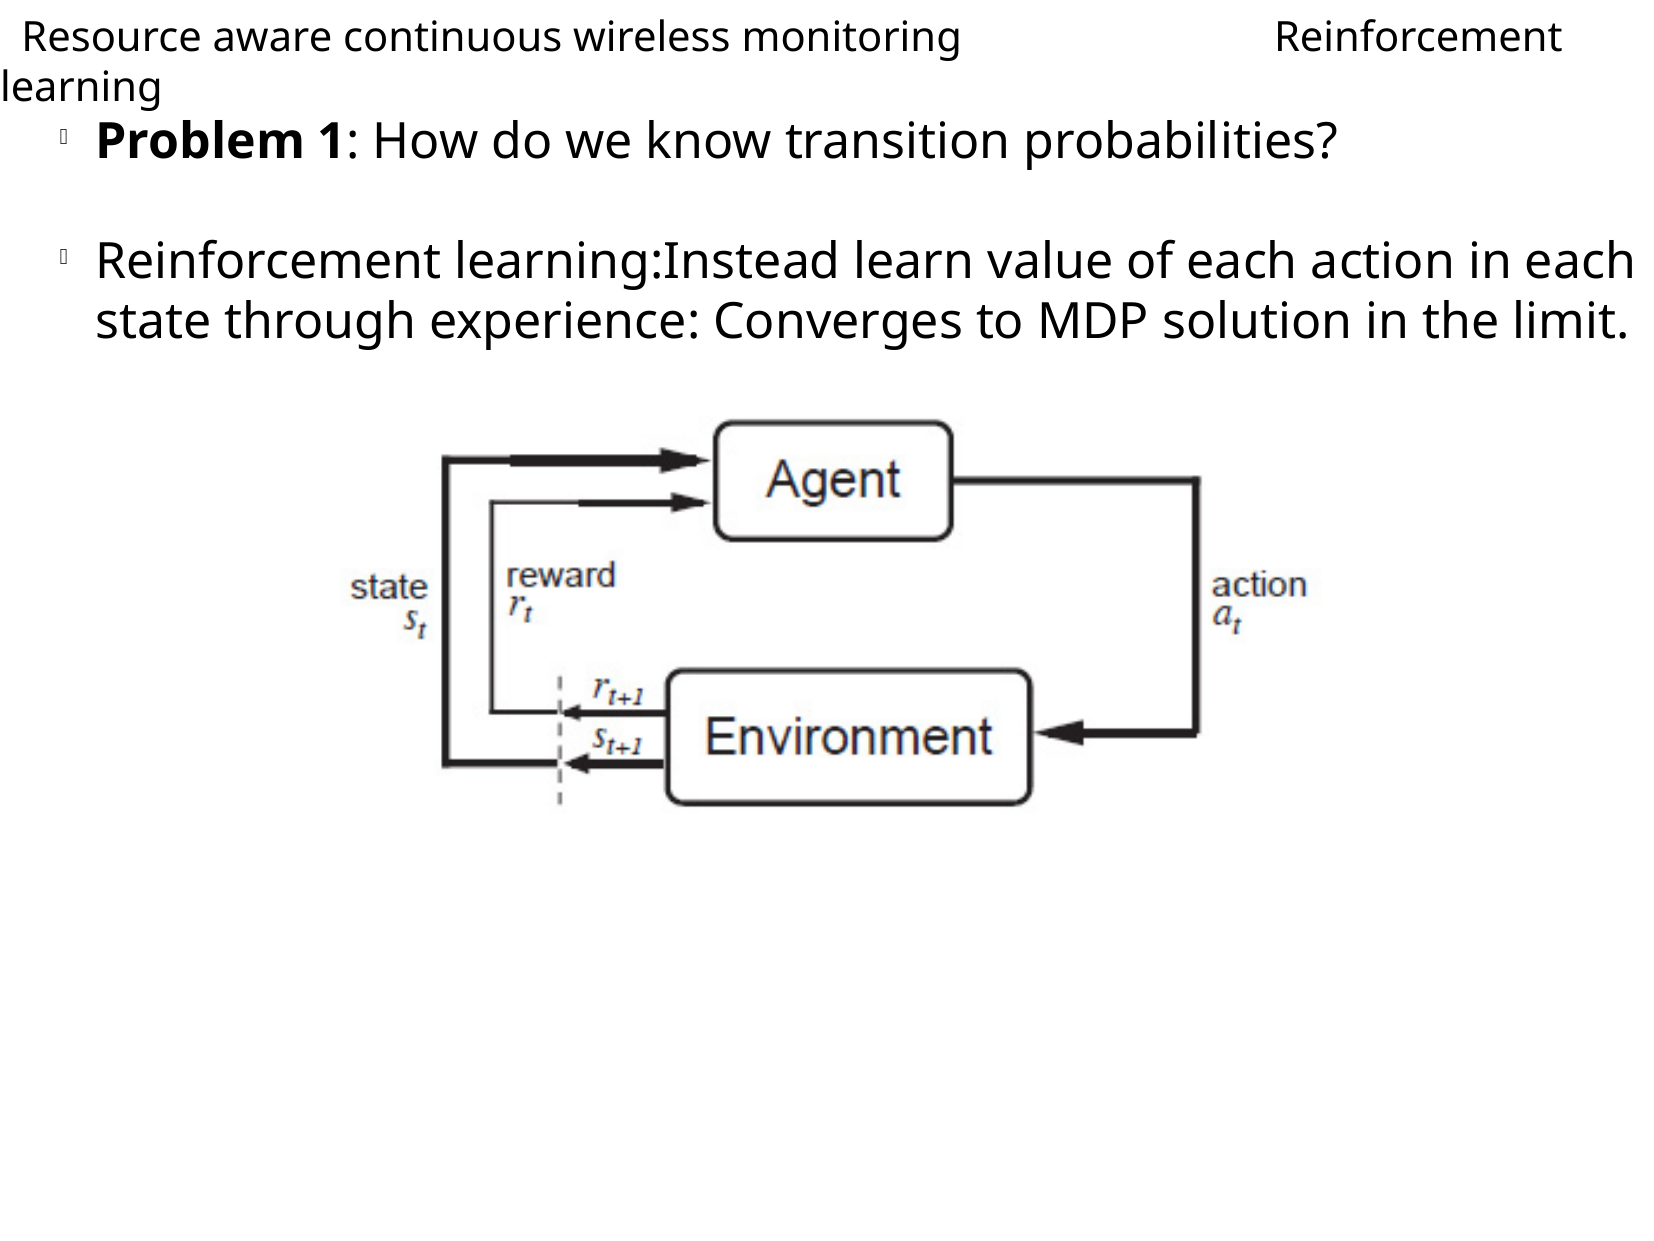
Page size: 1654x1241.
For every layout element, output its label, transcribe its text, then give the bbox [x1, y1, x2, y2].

text_box Problem 1: How do we know transition probabilities? Reinforcement learning:Instead learn value of each action in each state through experience: Converges to MDP solution in the limit. [44, 101, 1654, 1017]
picture [322, 350, 1350, 852]
text_box Resource aware continuous wireless monitoring Reinforcement learning [0, 15, 1654, 204]
